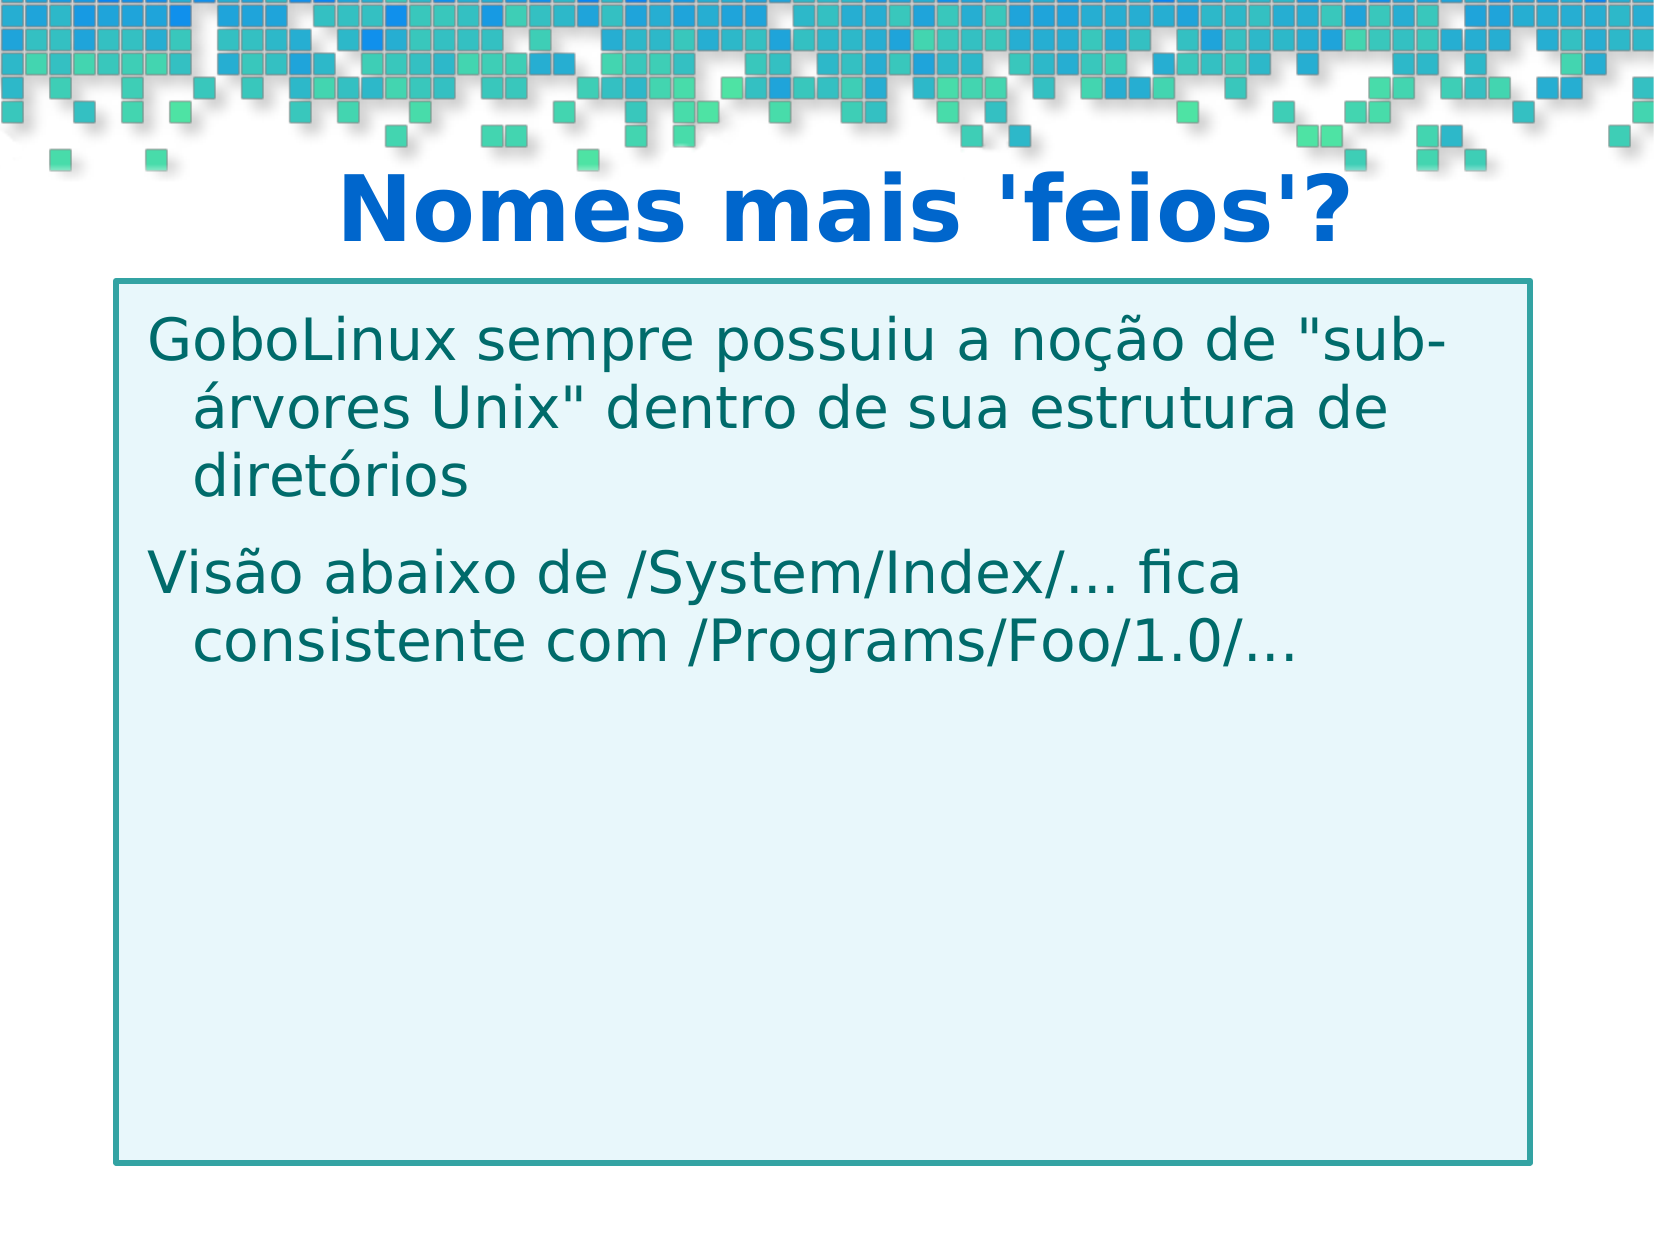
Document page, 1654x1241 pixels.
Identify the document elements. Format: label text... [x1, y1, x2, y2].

picture [0, 0, 1654, 185]
list GoboLinux sempre possuiu a noção de "sub-árvores Unix" dentro de sua estrutura de diretórios Visão abaixo de /System/Index/... fica consistente com /Programs/Foo/1.0/... [121, 306, 1534, 1160]
title Nomes mais 'feios'? [112, 132, 1581, 287]
